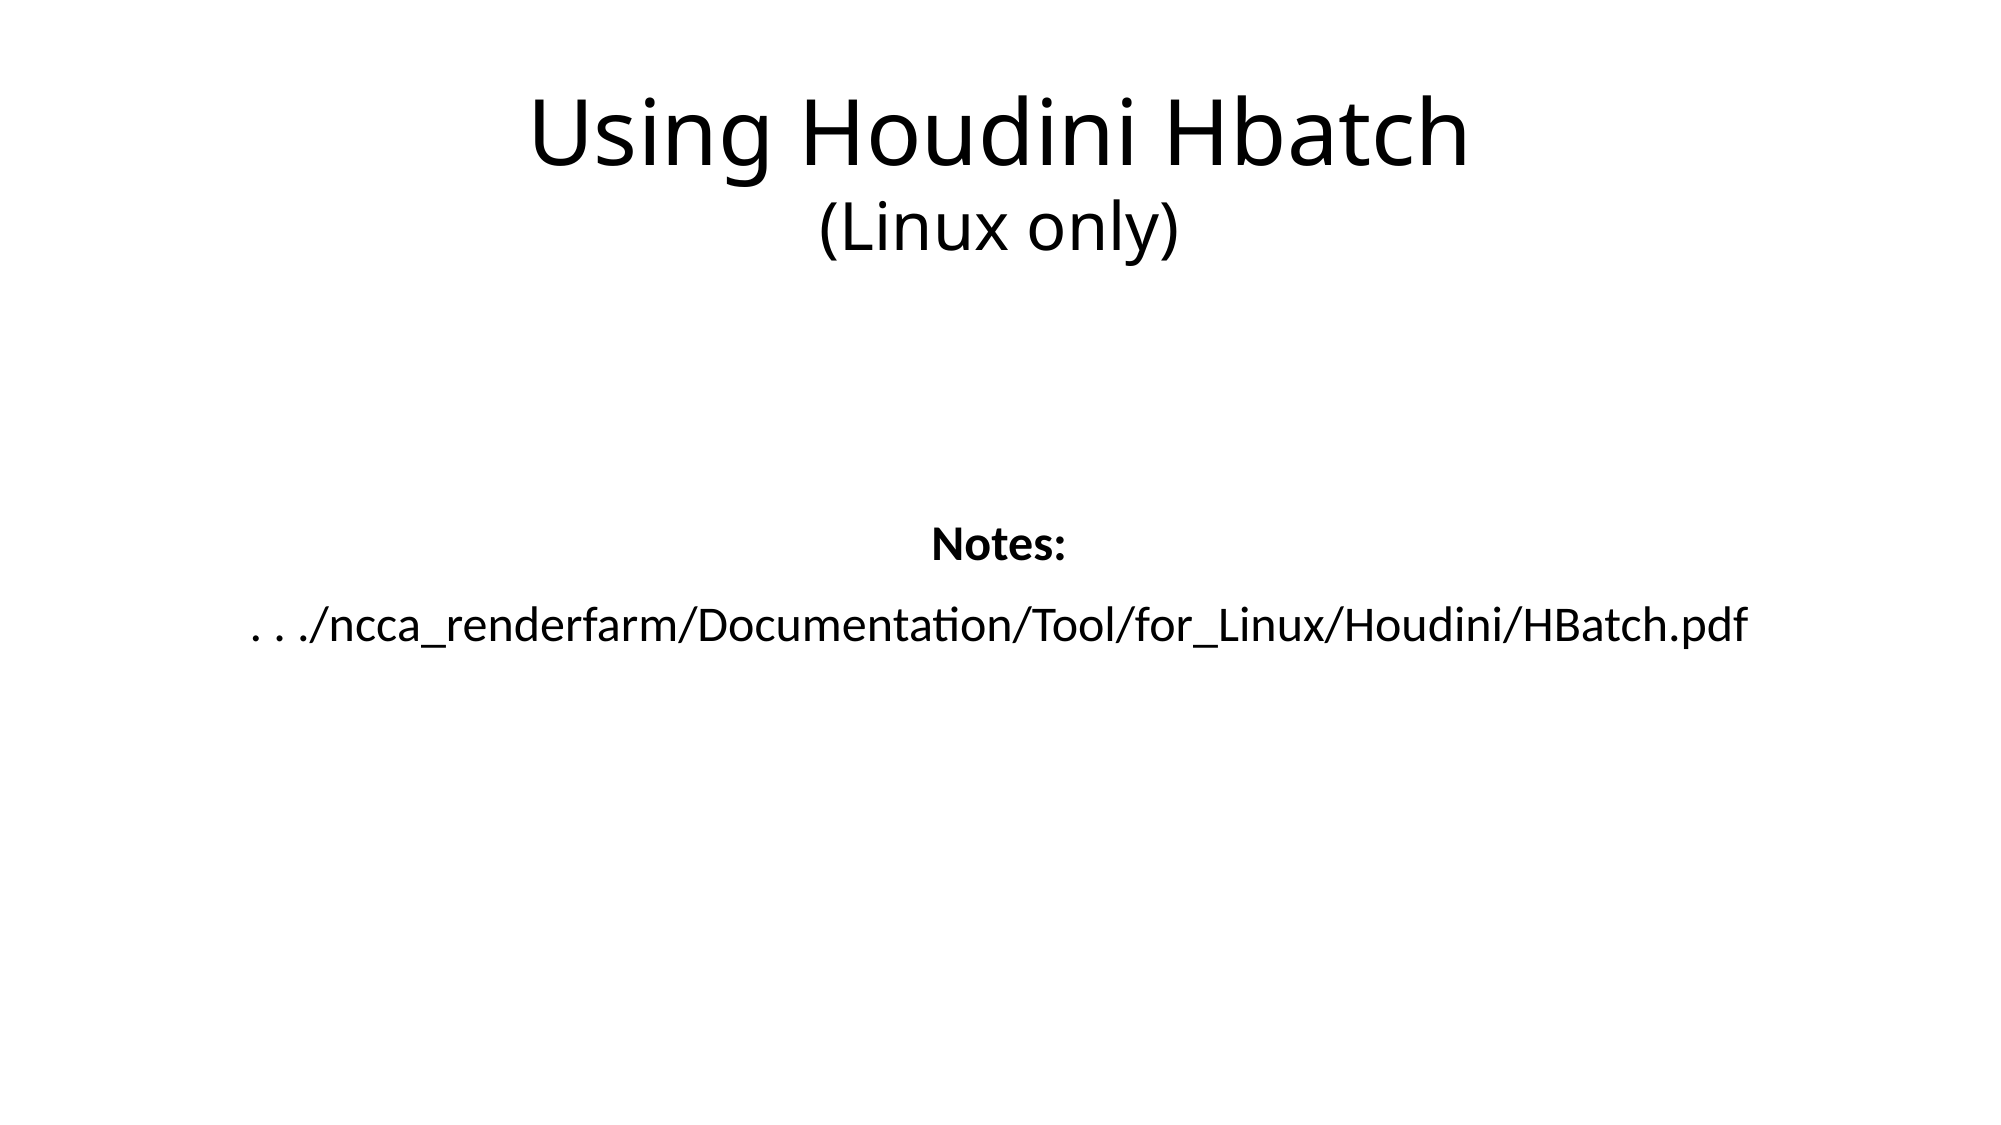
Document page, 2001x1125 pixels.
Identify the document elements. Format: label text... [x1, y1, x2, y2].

text_box Notes: . . ./ncca_renderfarm/Documentation/Tool/for_Linux/Houdini/HBatch.pdf [0, 492, 1999, 659]
text_box Using Houdini Hbatch (Linux only) [137, 59, 1863, 278]
